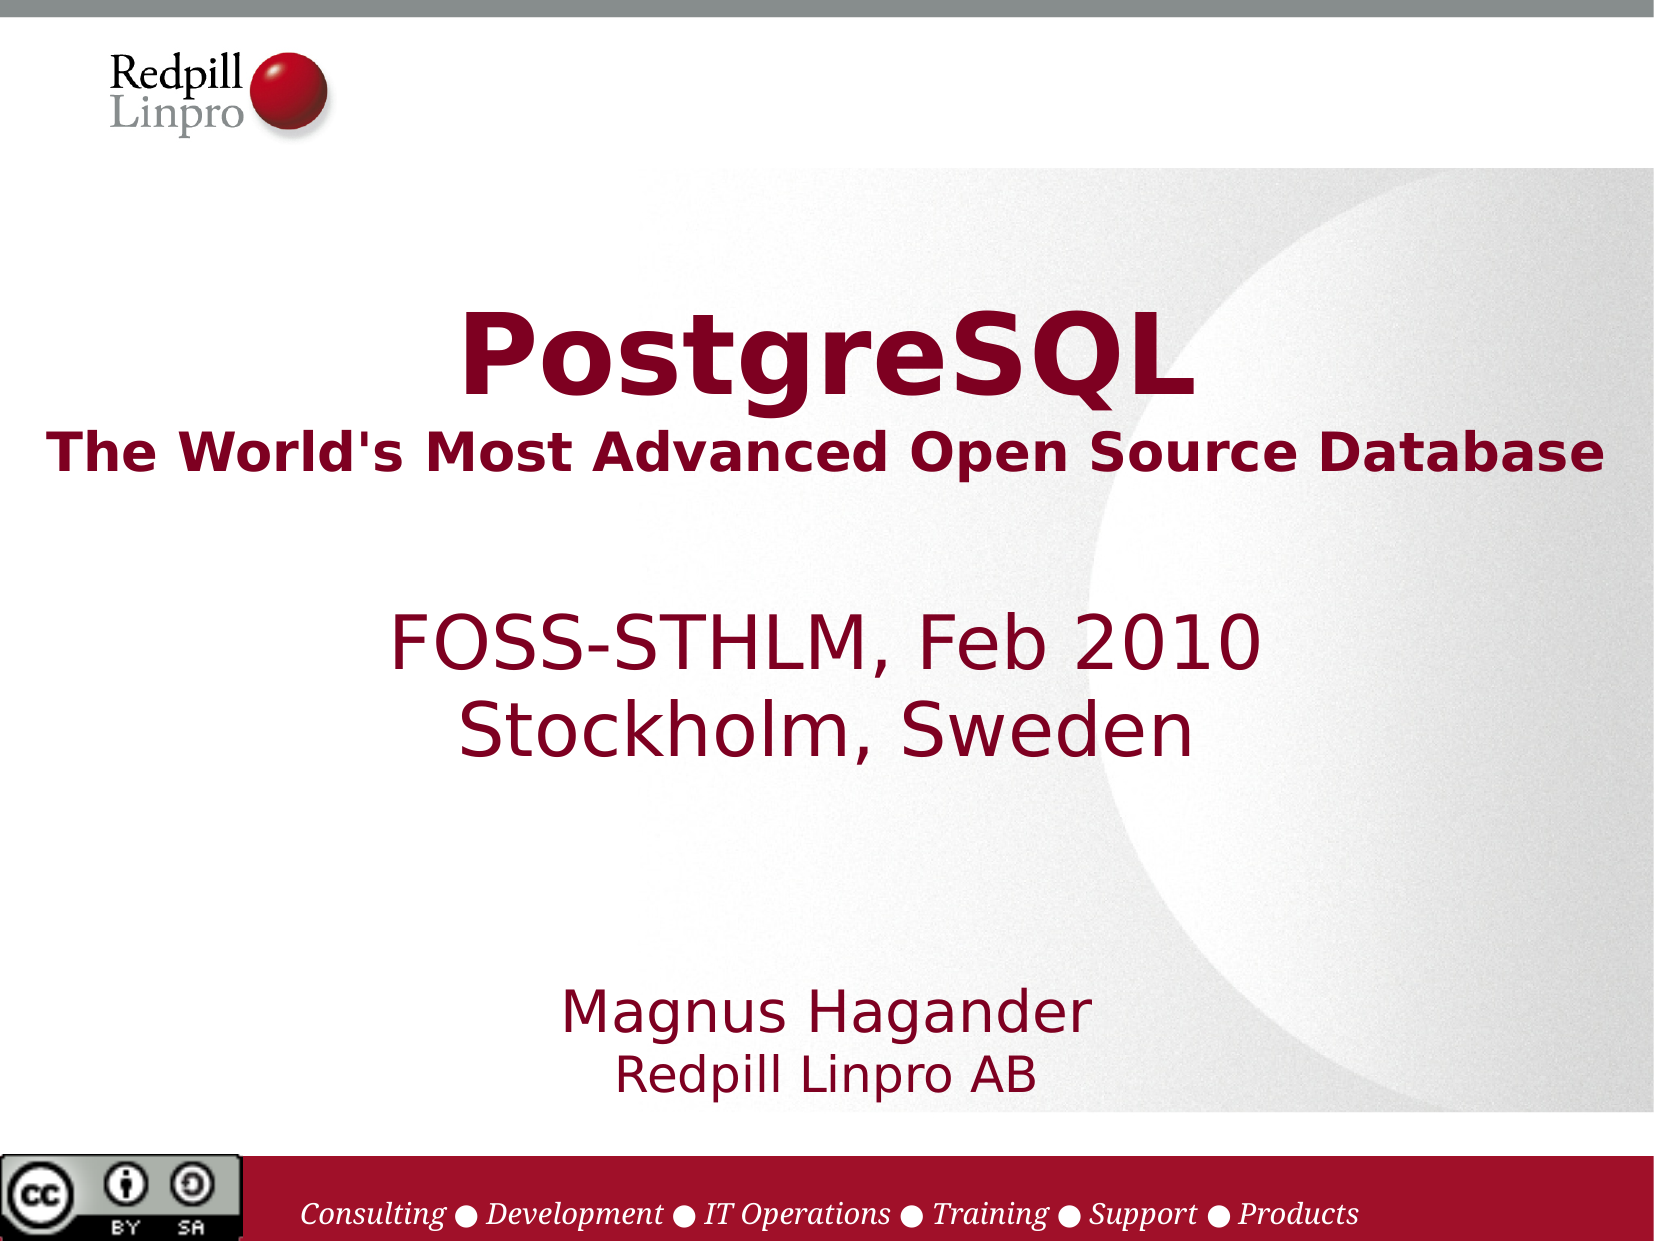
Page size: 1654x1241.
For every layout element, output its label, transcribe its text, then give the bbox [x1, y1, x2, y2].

picture [0, 1105, 1654, 1241]
text_box Consulting ● Development ● IT Operations ● Training ● Support ● Products [243, 1193, 1517, 1241]
text_box PostgreSQL The World's Most Advanced Open Source Database FOSS-STHLM, Feb 2010 Stockholm, Sweden Magnus Hagander Redpill Linpro AB [0, 173, 1654, 1105]
picture [0, 0, 1654, 173]
